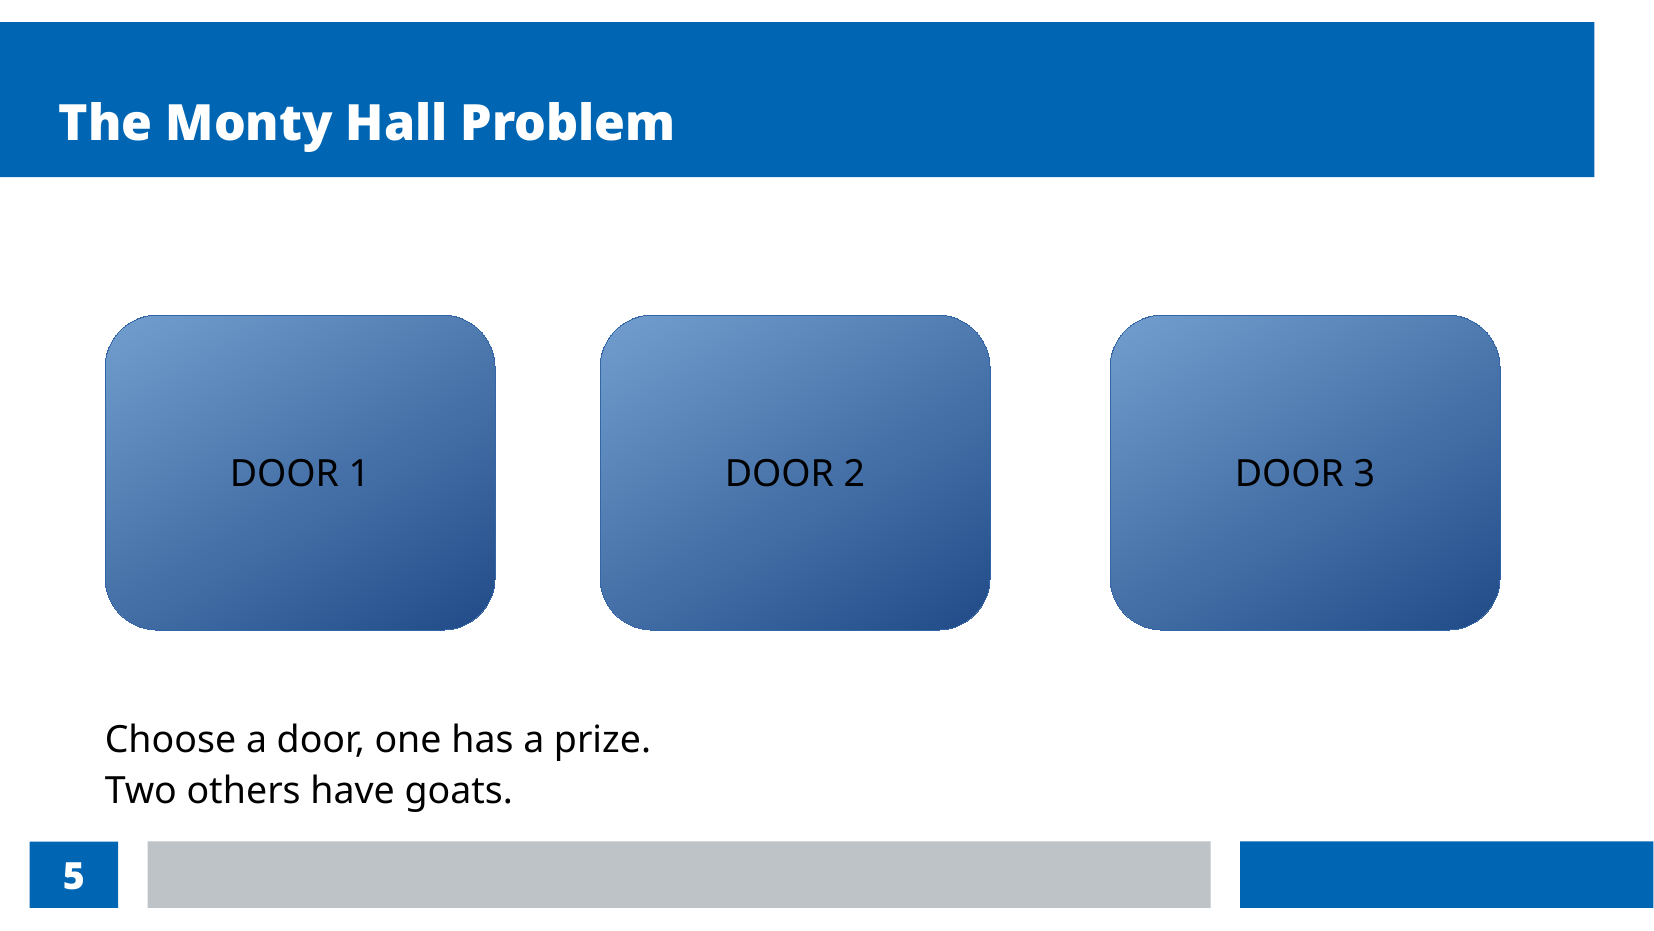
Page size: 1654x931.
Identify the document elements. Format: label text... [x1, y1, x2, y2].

title The Monty Hall Problem [59, 44, 1595, 156]
text_box DOOR 3 [1110, 315, 1501, 631]
text_box Choose a door, one has a prize. Two others have goats. [90, 705, 826, 807]
text_box DOOR 2 [600, 315, 991, 631]
text_box DOOR 1 [105, 315, 496, 631]
